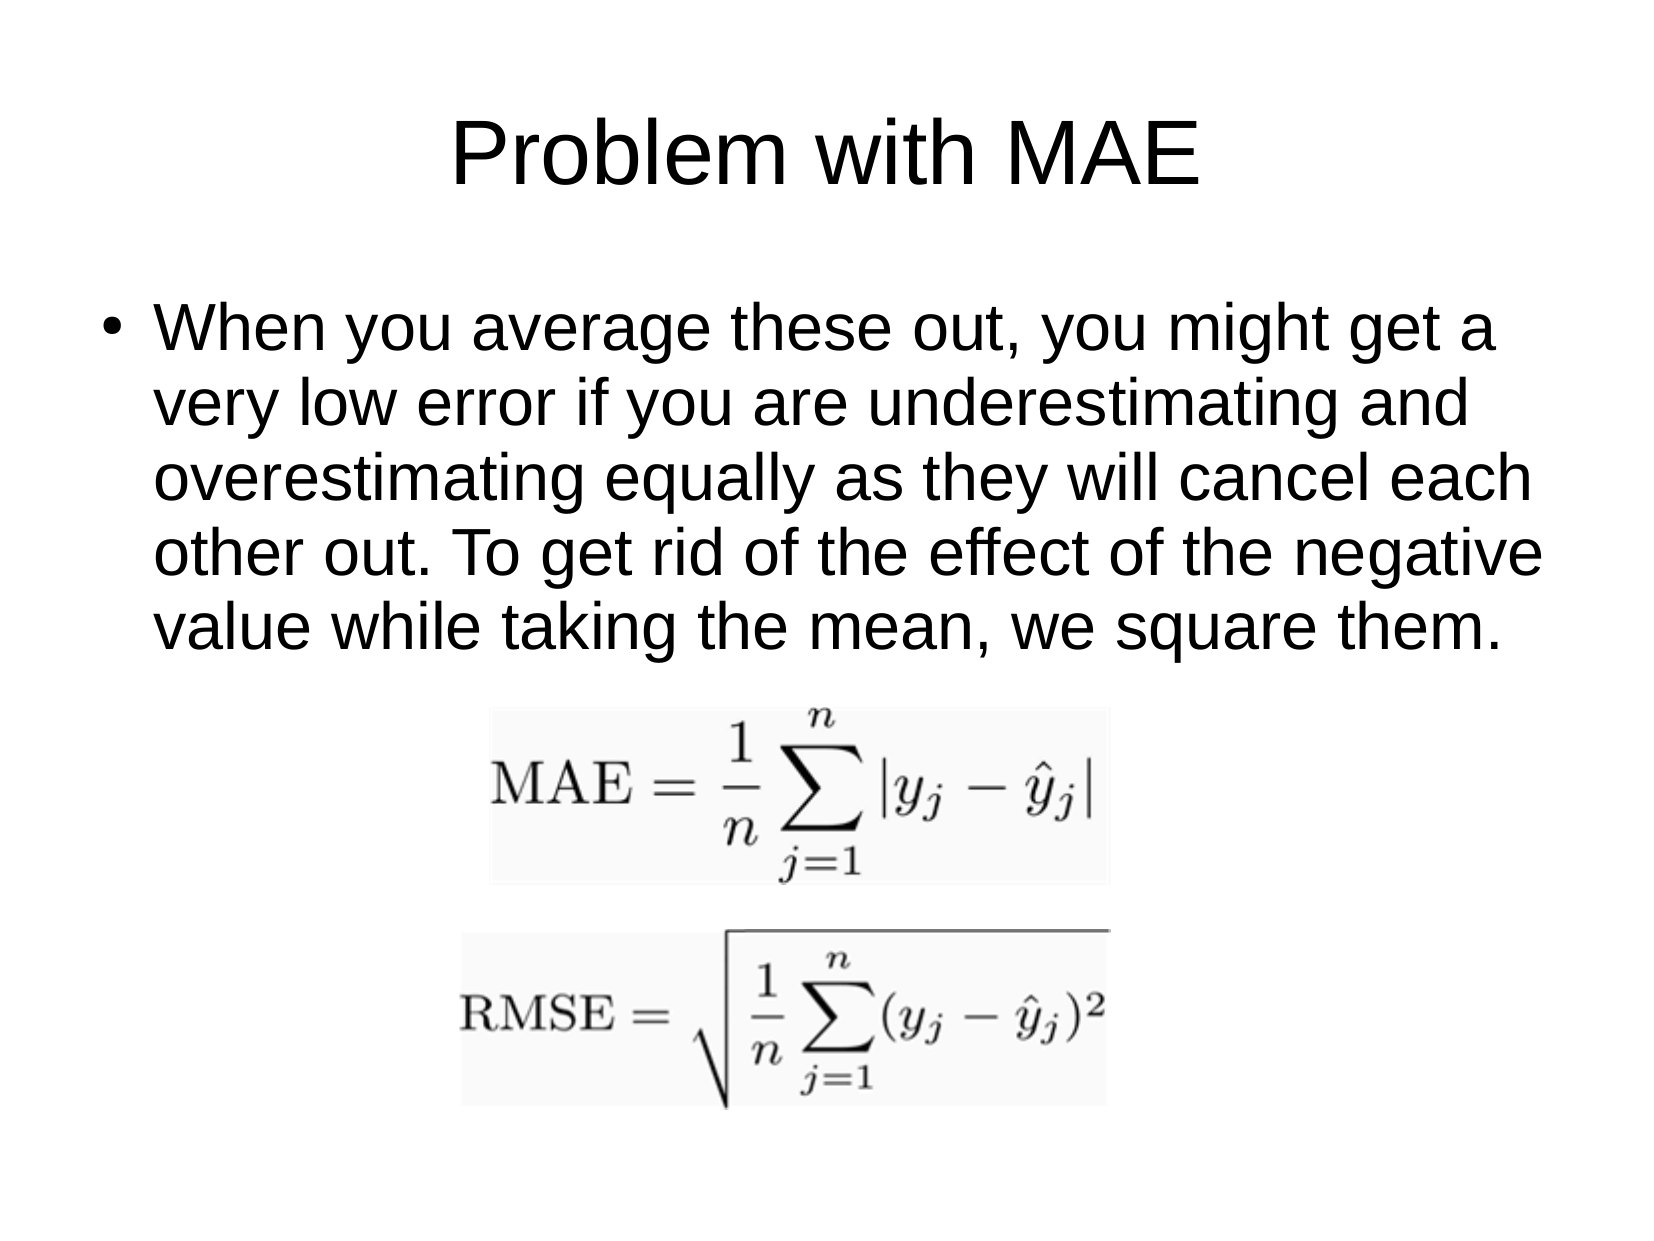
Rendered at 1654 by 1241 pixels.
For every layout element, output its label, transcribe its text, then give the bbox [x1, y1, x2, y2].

picture [489, 707, 1111, 886]
list When you average these out, you might get a very low error if you are underestimating and overestimating equally as they will cancel each other out. To get rid of the effect of the negative value while taking the mean, we square them. [82, 290, 1571, 1010]
title Problem with MAE [82, 49, 1571, 257]
picture [458, 929, 1111, 1110]
